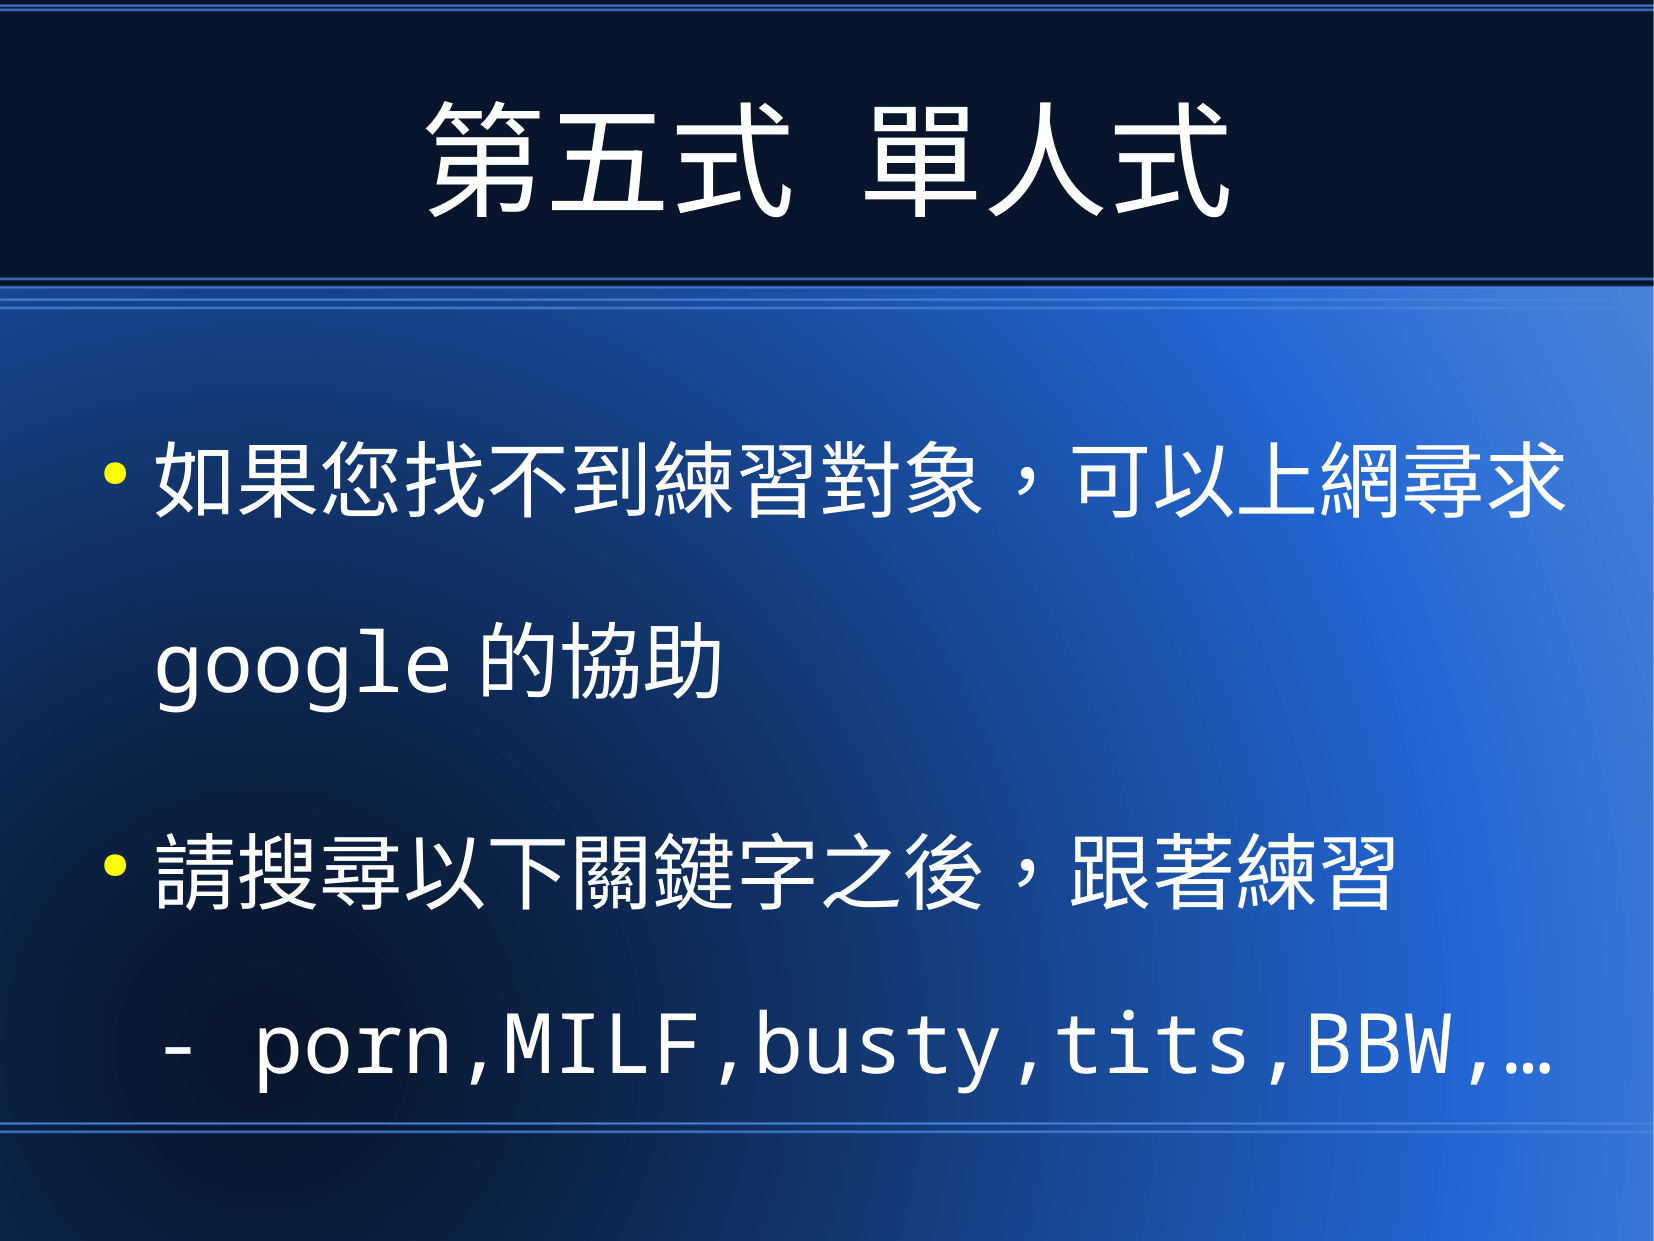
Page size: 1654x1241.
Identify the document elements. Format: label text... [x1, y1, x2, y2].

list 如果您找不到練習對象，可以上網尋求google的協助 請搜尋以下關鍵字之後，跟著練習 - porn,MILF,busty,tits,BBW,… [82, 355, 1571, 1241]
picture [0, 0, 1654, 1241]
title 第五式 單人式 [82, 49, 1571, 257]
